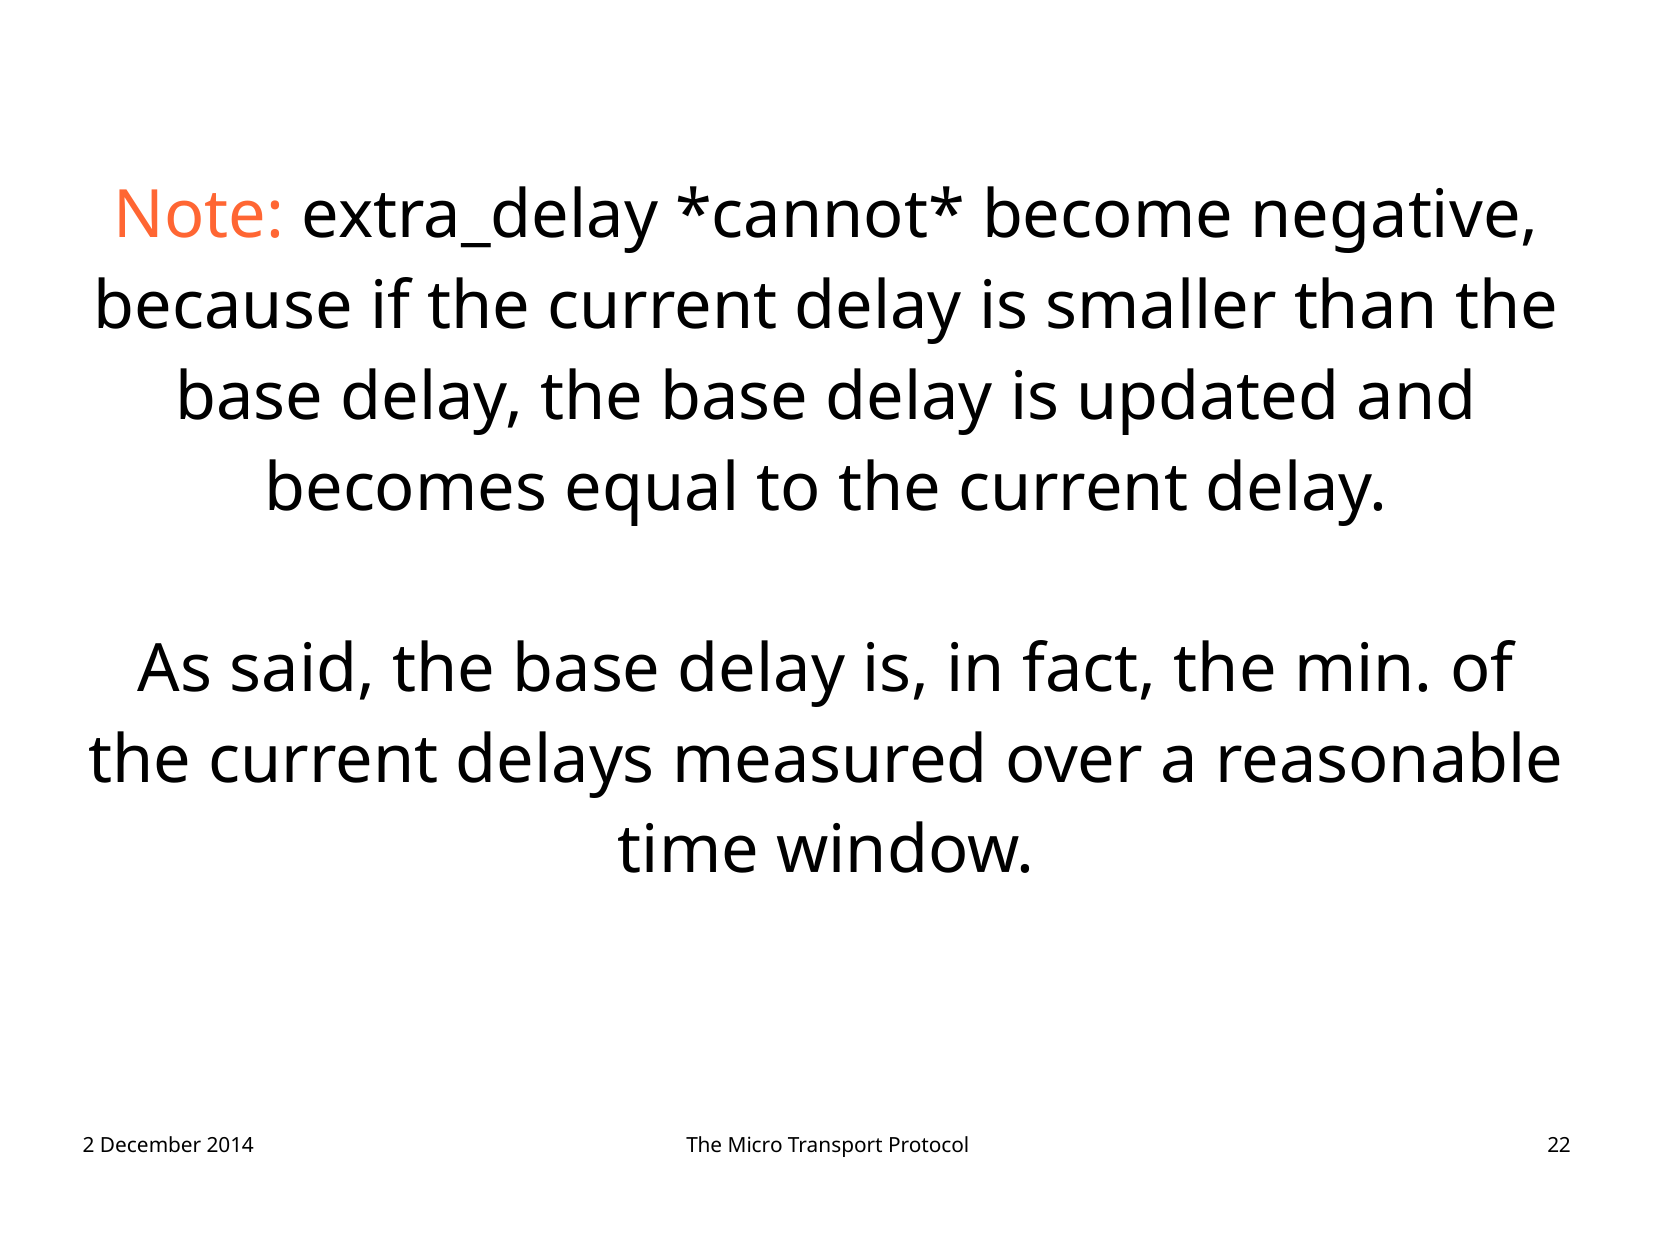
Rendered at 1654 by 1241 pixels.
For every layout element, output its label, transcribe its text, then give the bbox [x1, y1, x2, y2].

subtitle Note: extra_delay *cannot* become negative, because if the current delay is smaller than the base delay, the base delay is updated and becomes equal to the current delay. As said, the base delay is, in fact, the min. of the current delays measured over a reasonable time window. [82, 49, 1571, 1010]
